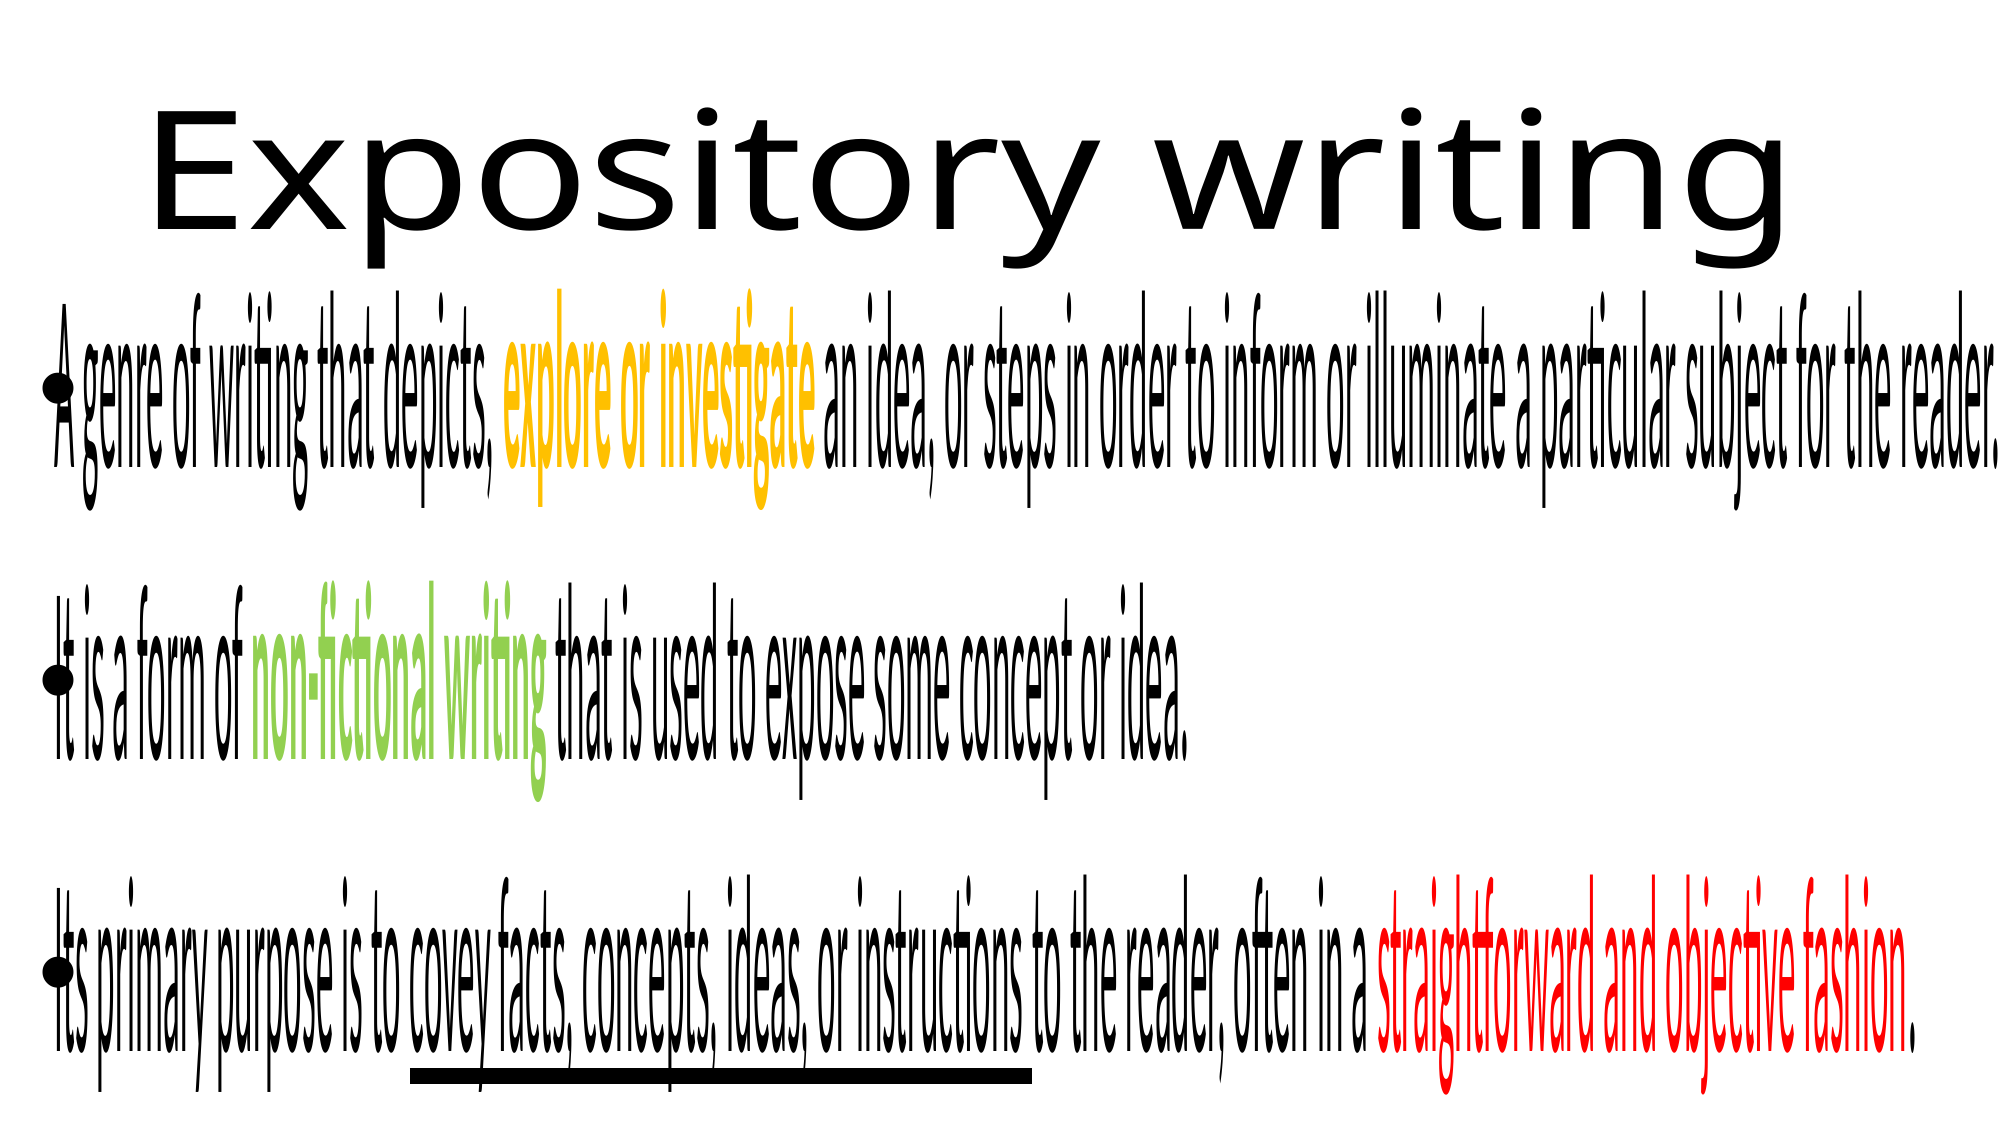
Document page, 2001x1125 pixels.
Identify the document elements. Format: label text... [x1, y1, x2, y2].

title Expository writing [124, 59, 1863, 277]
list A genre of writing that depicts, explore or investigate an idea, or steps in order to inform or illuminate a particular subject for the reader. It is a form of non-fictional writing that is used to expose some concept or idea. Its primary purpose is to covey facts, concepts, ideas, or instructions to the reader, often in a straightforward and objective fashion. [23, 277, 1981, 1106]
